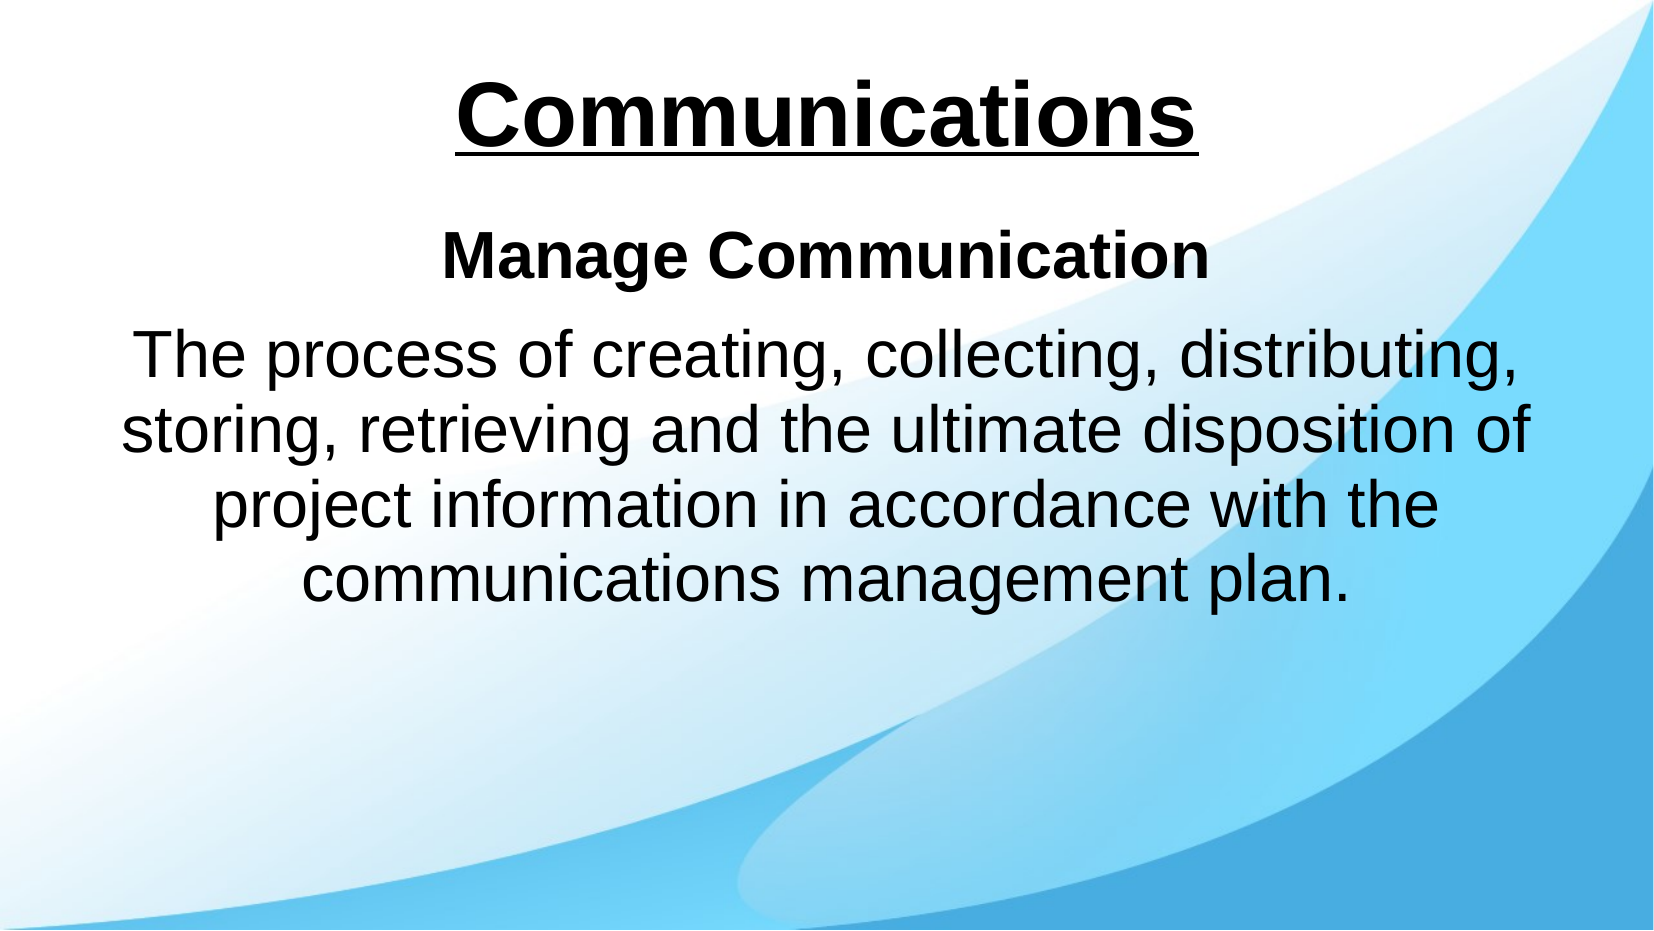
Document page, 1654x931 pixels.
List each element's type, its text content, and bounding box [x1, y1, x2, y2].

subtitle Manage Communication The process of creating, collecting, distributing, storing, retrieving and the ultimate disposition of project information in accordance with the communications management plan. [82, 217, 1571, 835]
title Communications [82, 37, 1571, 193]
picture [0, 0, 1654, 931]
